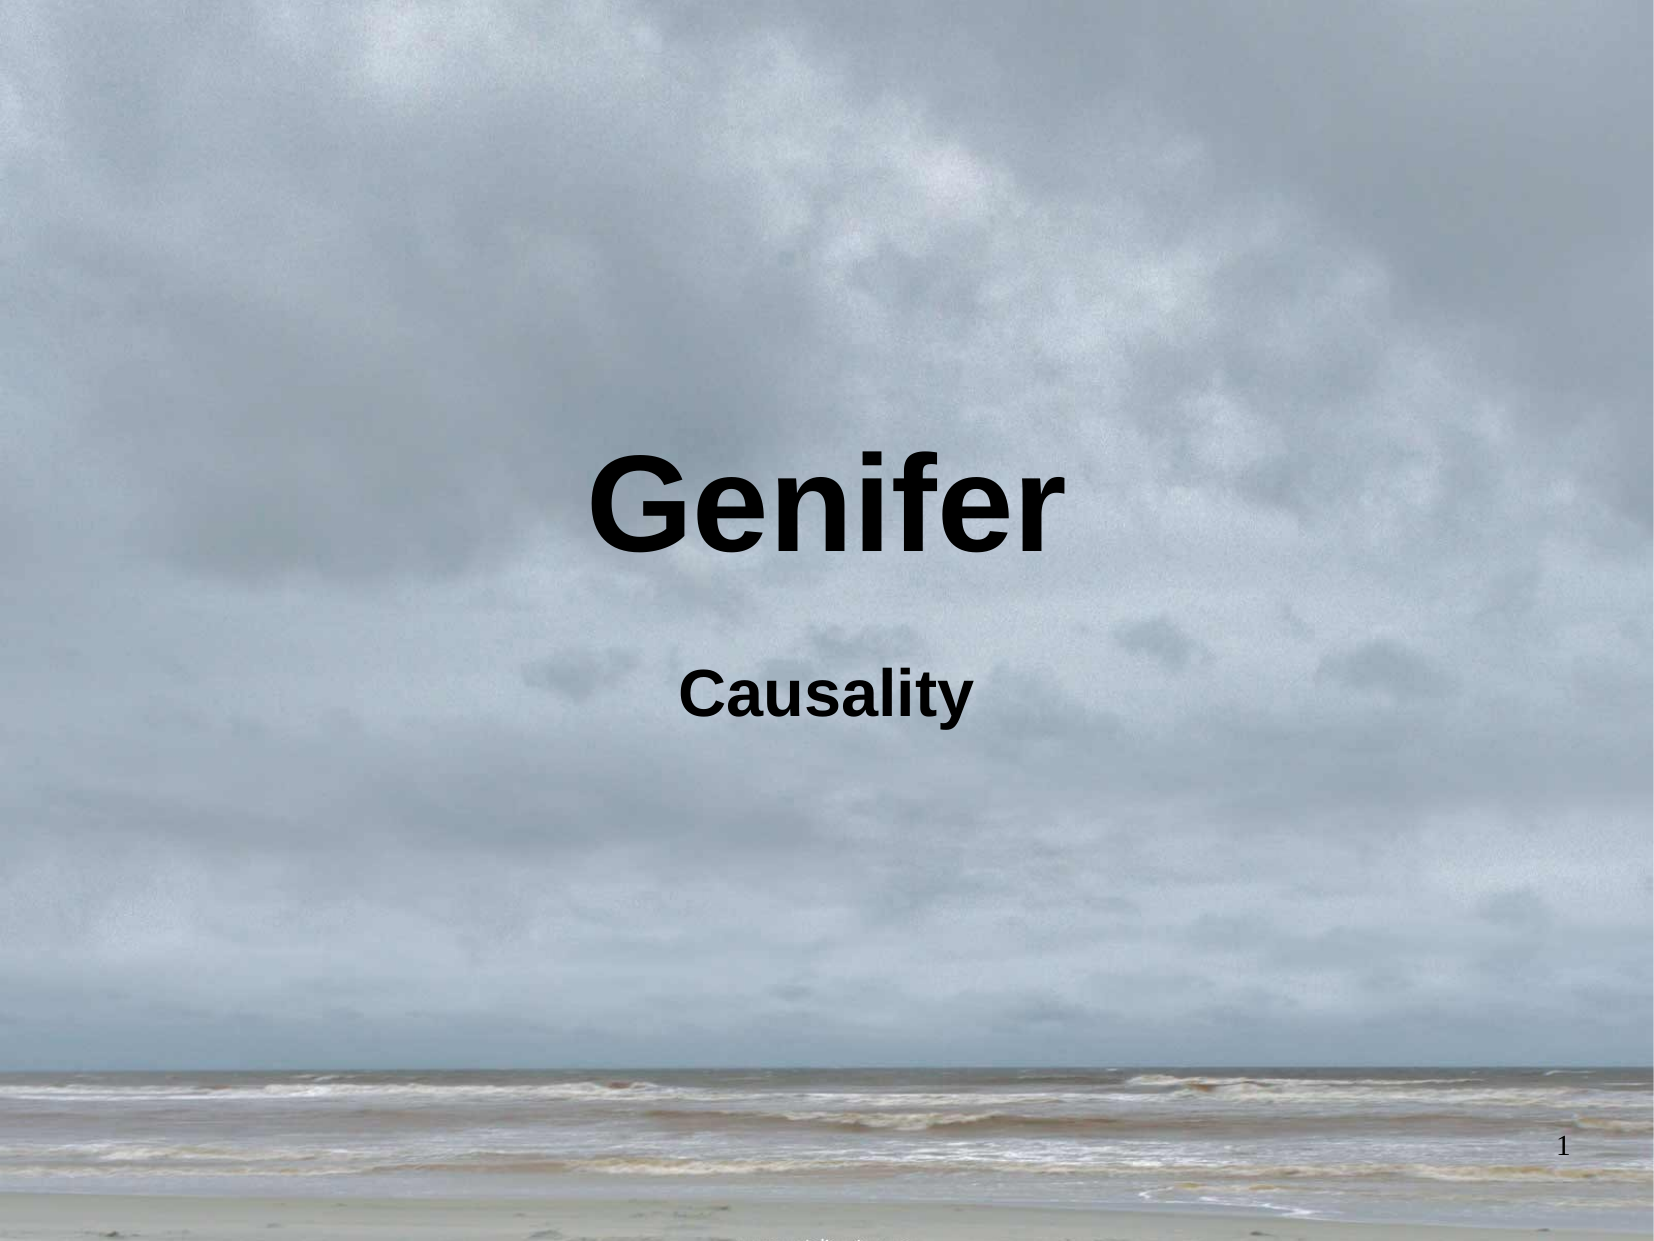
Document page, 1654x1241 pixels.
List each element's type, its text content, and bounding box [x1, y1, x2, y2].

picture [0, 0, 1654, 1241]
subtitle Genifer Causality [82, 49, 1571, 1109]
